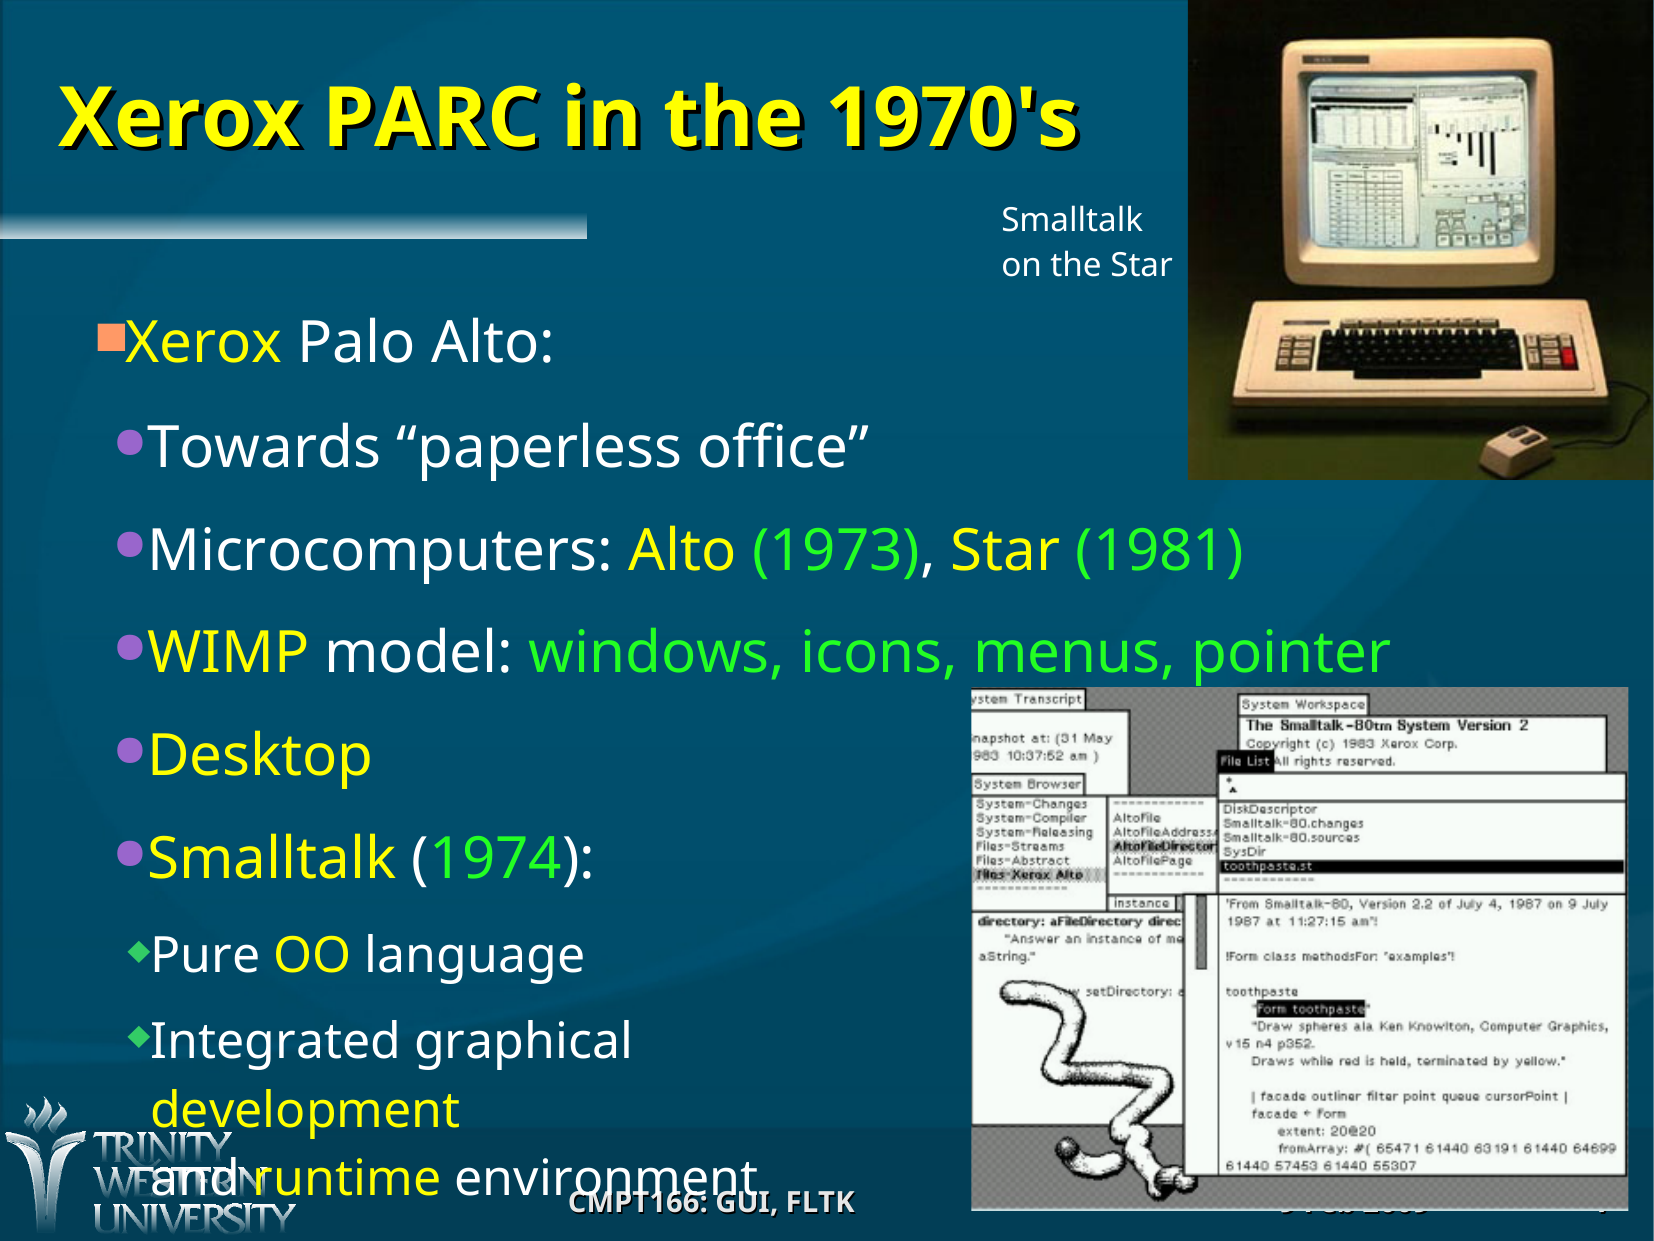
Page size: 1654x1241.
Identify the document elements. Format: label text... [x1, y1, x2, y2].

title Xerox PARC in the 1970's [59, 19, 1548, 208]
list Xerox Palo Alto: Towards “paperless office” Microcomputers: Alto (1973), Star (1981) WIMP model: windows, icons, menus, pointer Desktop Smalltalk (1974): Pure OO language Integrated graphical development and runtime environment [82, 300, 1571, 1109]
picture [0, 233, 586, 238]
picture [0, 214, 586, 232]
picture [38, 1227, 54, 1232]
picture [1189, 0, 1654, 479]
text_box Smalltalk on the Star [986, 195, 1202, 287]
picture [972, 687, 1654, 1211]
